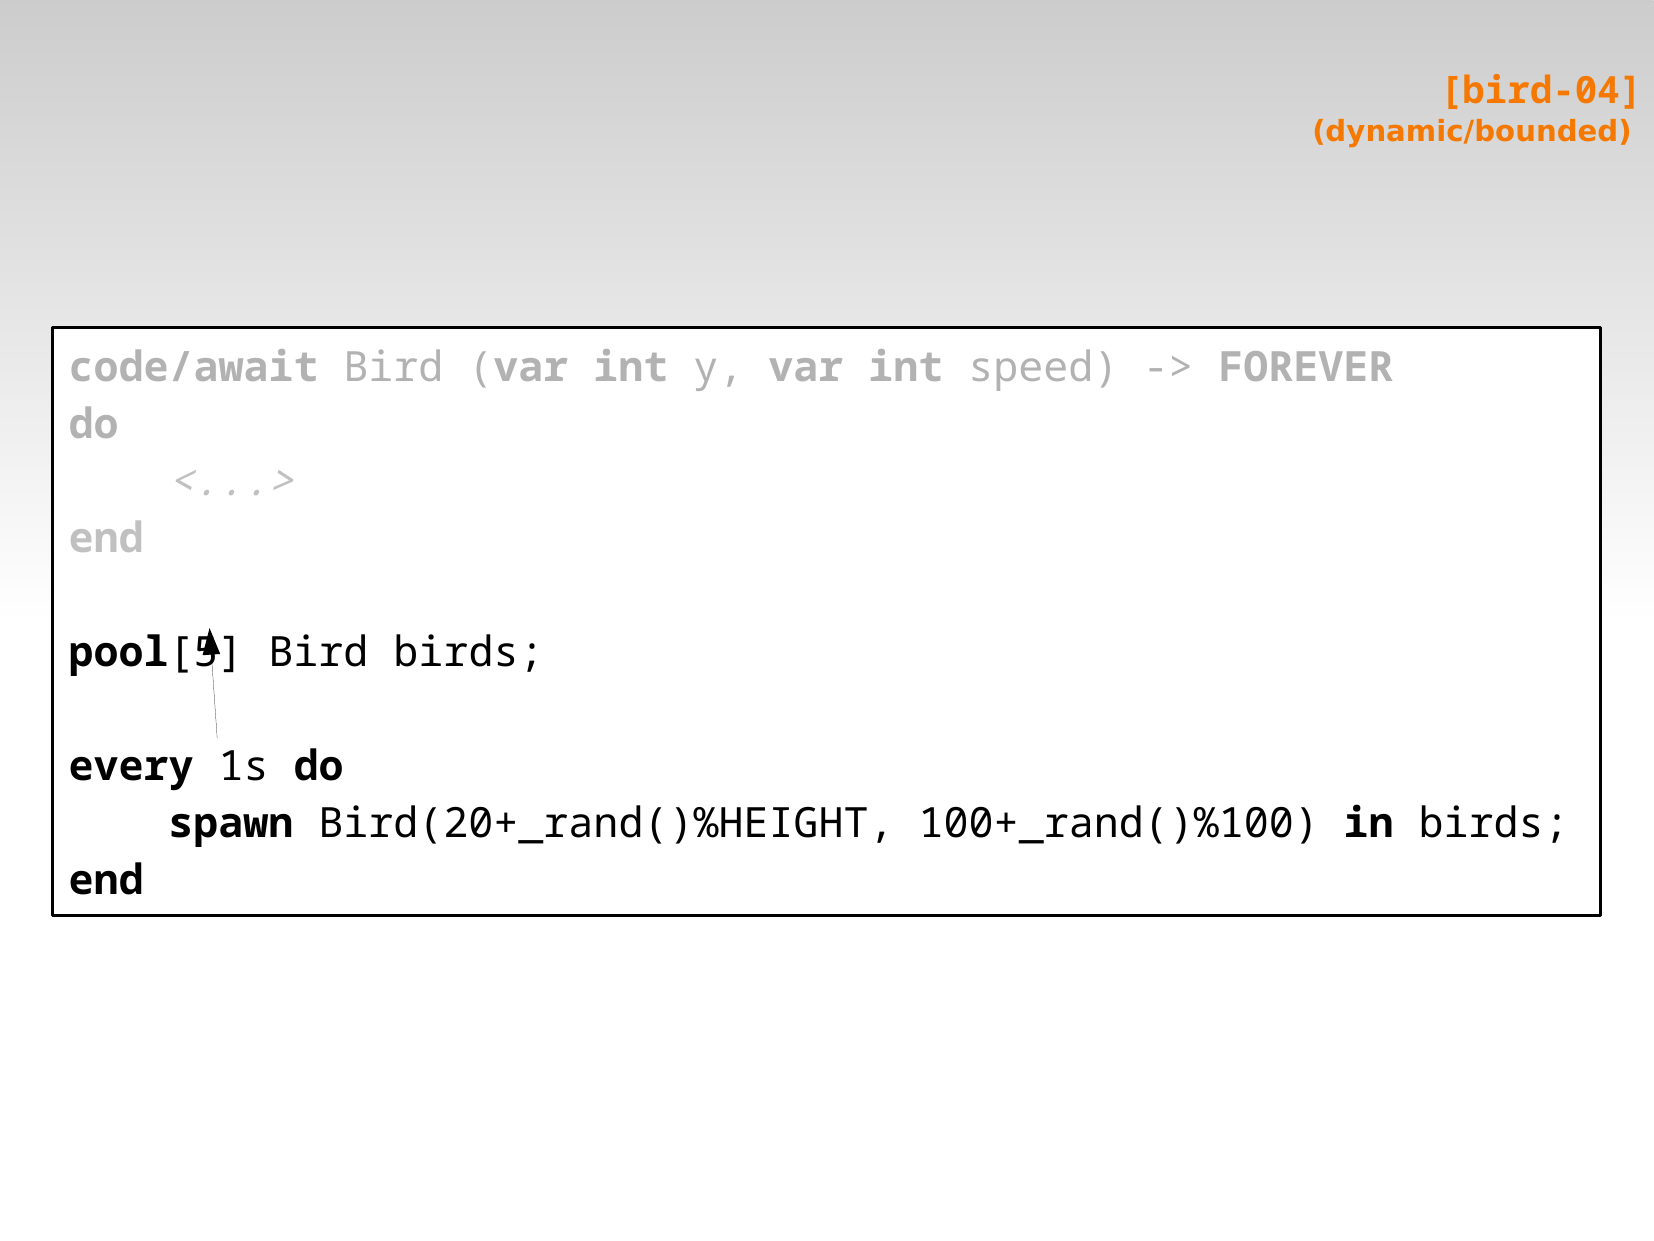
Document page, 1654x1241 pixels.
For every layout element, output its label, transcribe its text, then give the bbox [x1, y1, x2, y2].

text_box code/await Bird (var int y, var int speed) -> FOREVER do <...> end pool[5] Bird birds; every 1s do spawn Bird(20+_rand()%HEIGHT, 100+_rand()%100) in birds; end [52, 327, 1601, 889]
title [bird-04] (dynamic/bounded) [154, 2, 1643, 210]
